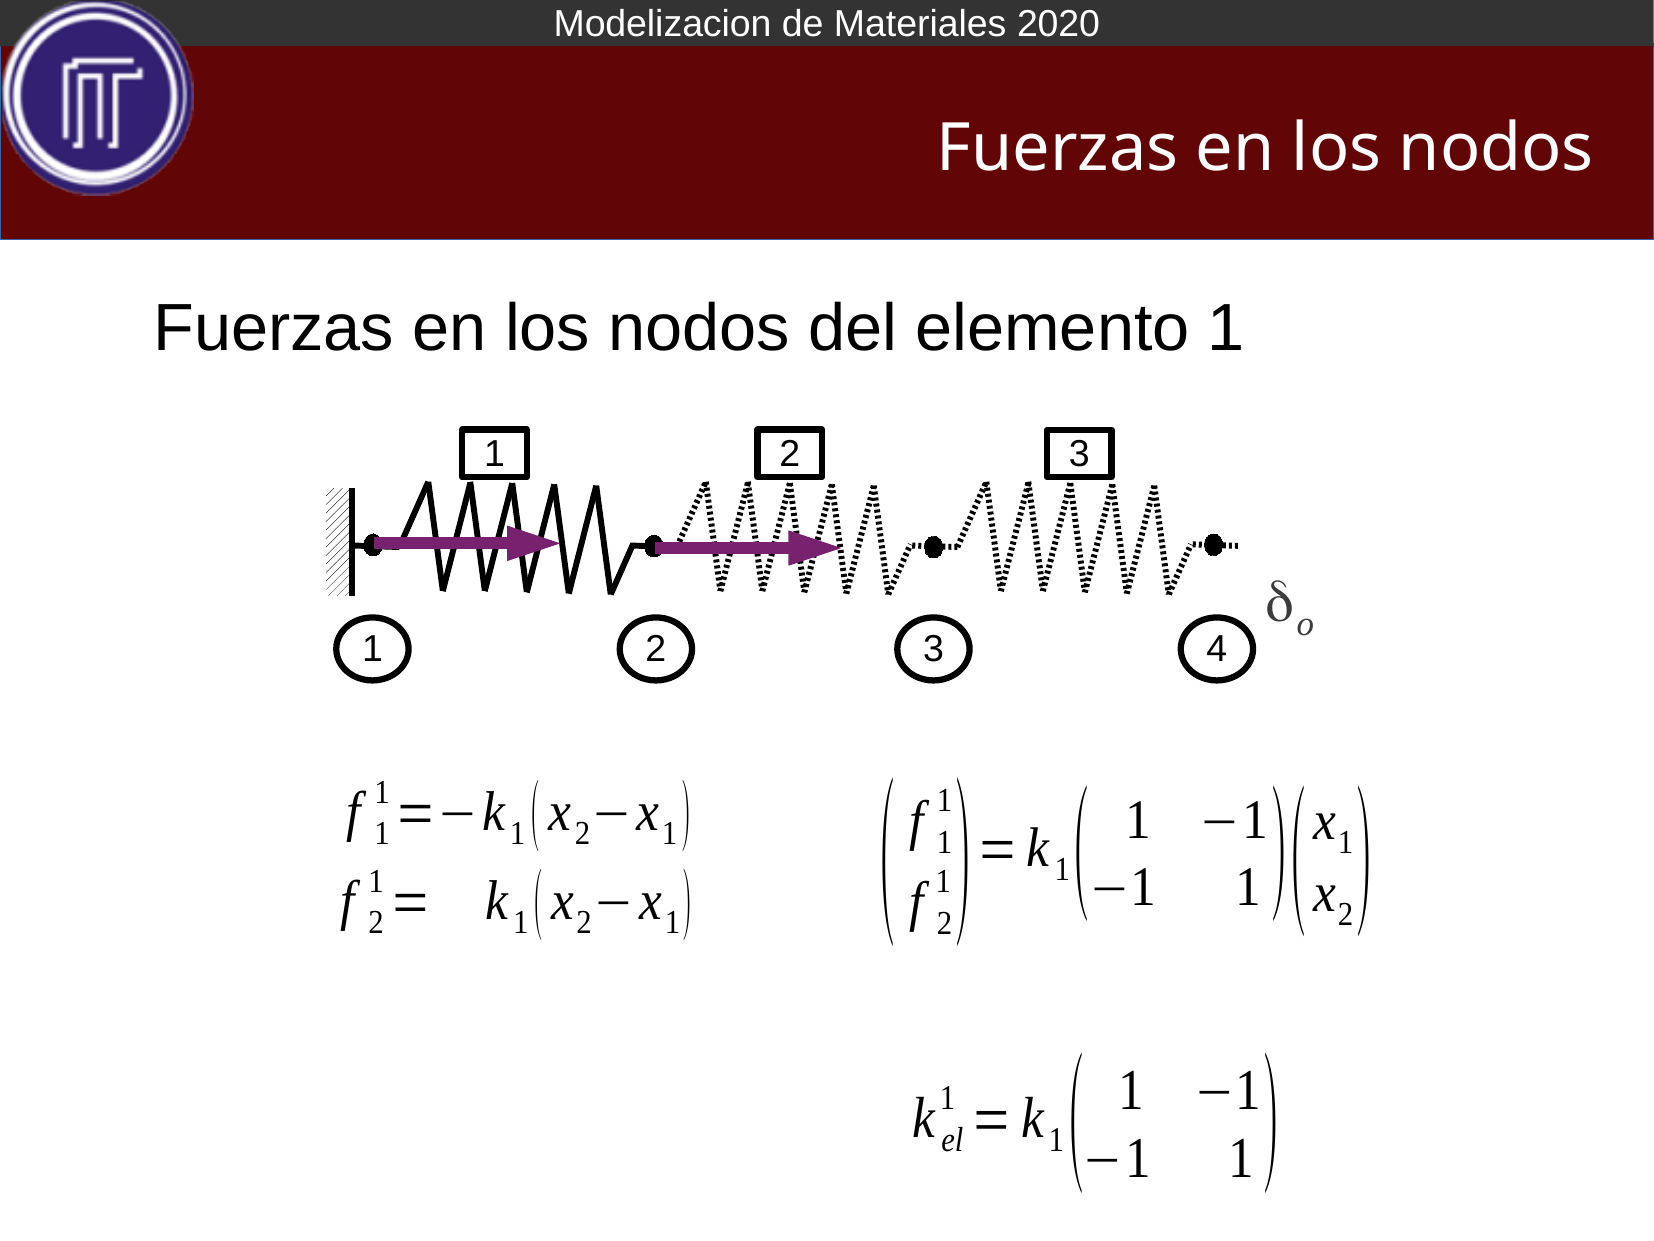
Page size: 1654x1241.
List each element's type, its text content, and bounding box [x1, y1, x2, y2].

text_box 1 [462, 429, 527, 478]
text_box [924, 536, 943, 559]
picture [0, 0, 194, 196]
title Fuerzas en los nodos [41, 70, 1654, 218]
text_box 1 [336, 617, 409, 681]
chart [905, 1050, 1287, 1198]
chart [873, 773, 1379, 950]
list Fuerzas en los nodos del elemento 1 [82, 290, 1571, 383]
chart [324, 862, 699, 945]
text_box 4 [1180, 617, 1254, 681]
chart [1259, 578, 1320, 643]
text_box 3 [897, 617, 970, 681]
text_box 2 [619, 617, 693, 681]
text_box [363, 533, 382, 556]
text_box [644, 535, 663, 557]
chart [330, 773, 696, 856]
text_box 3 [1046, 429, 1112, 478]
text_box [325, 488, 349, 596]
text_box 2 [757, 429, 823, 478]
text_box [1204, 533, 1223, 556]
